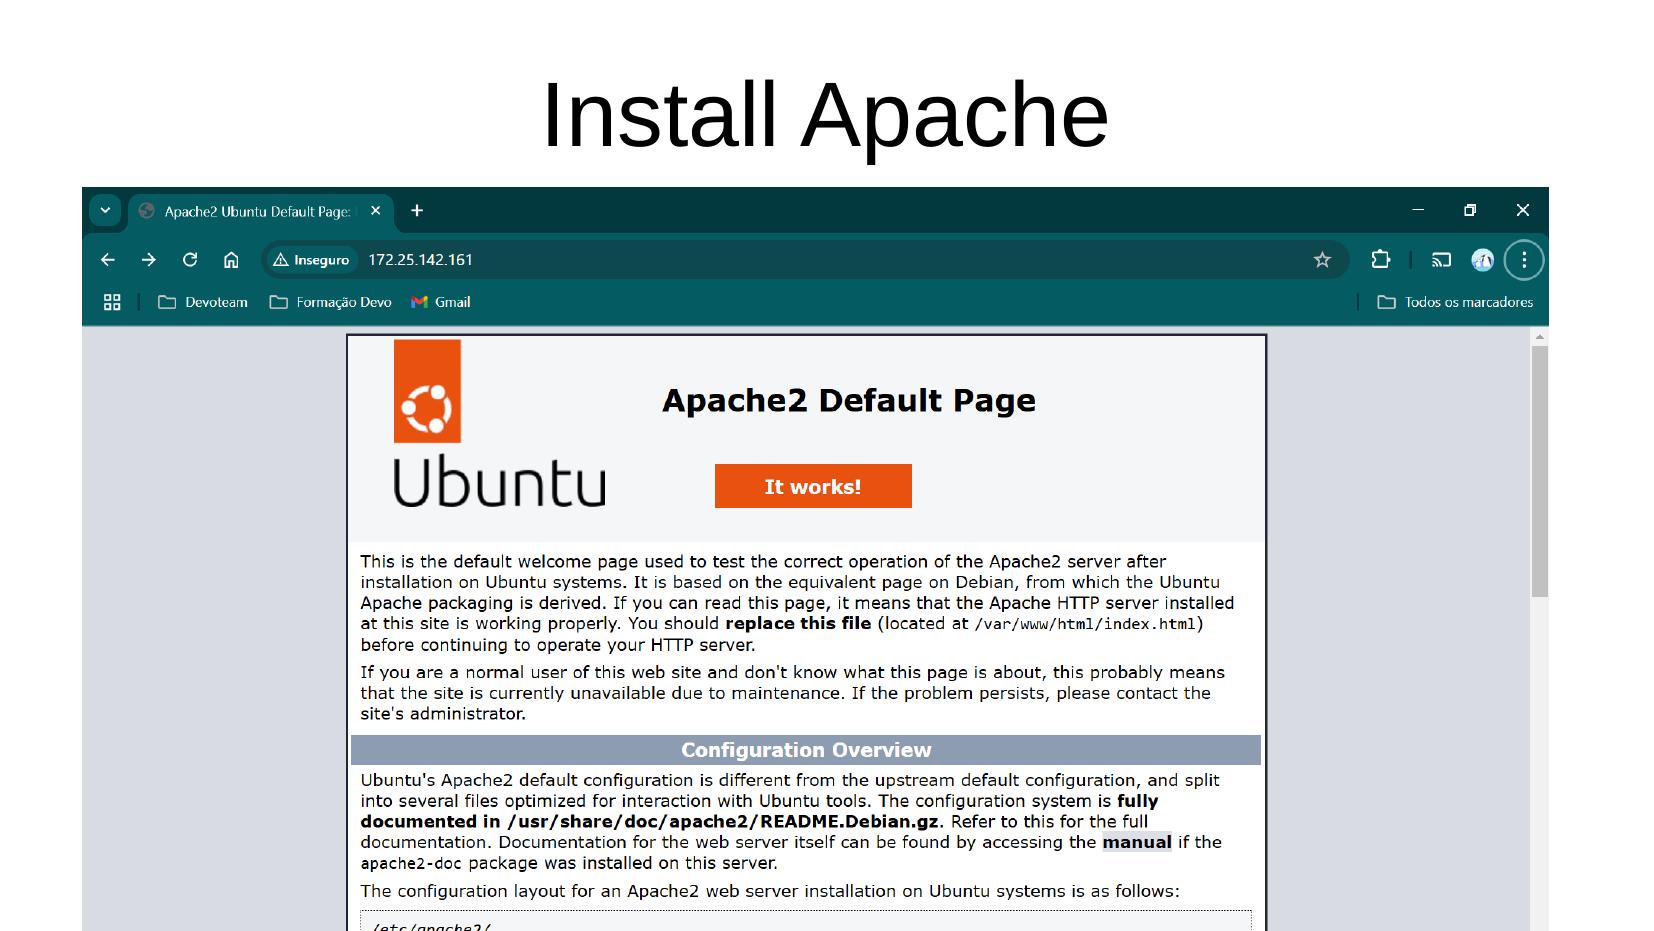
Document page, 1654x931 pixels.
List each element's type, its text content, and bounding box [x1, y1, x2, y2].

title Install Apache [82, 37, 1571, 193]
picture [82, 187, 1549, 931]
